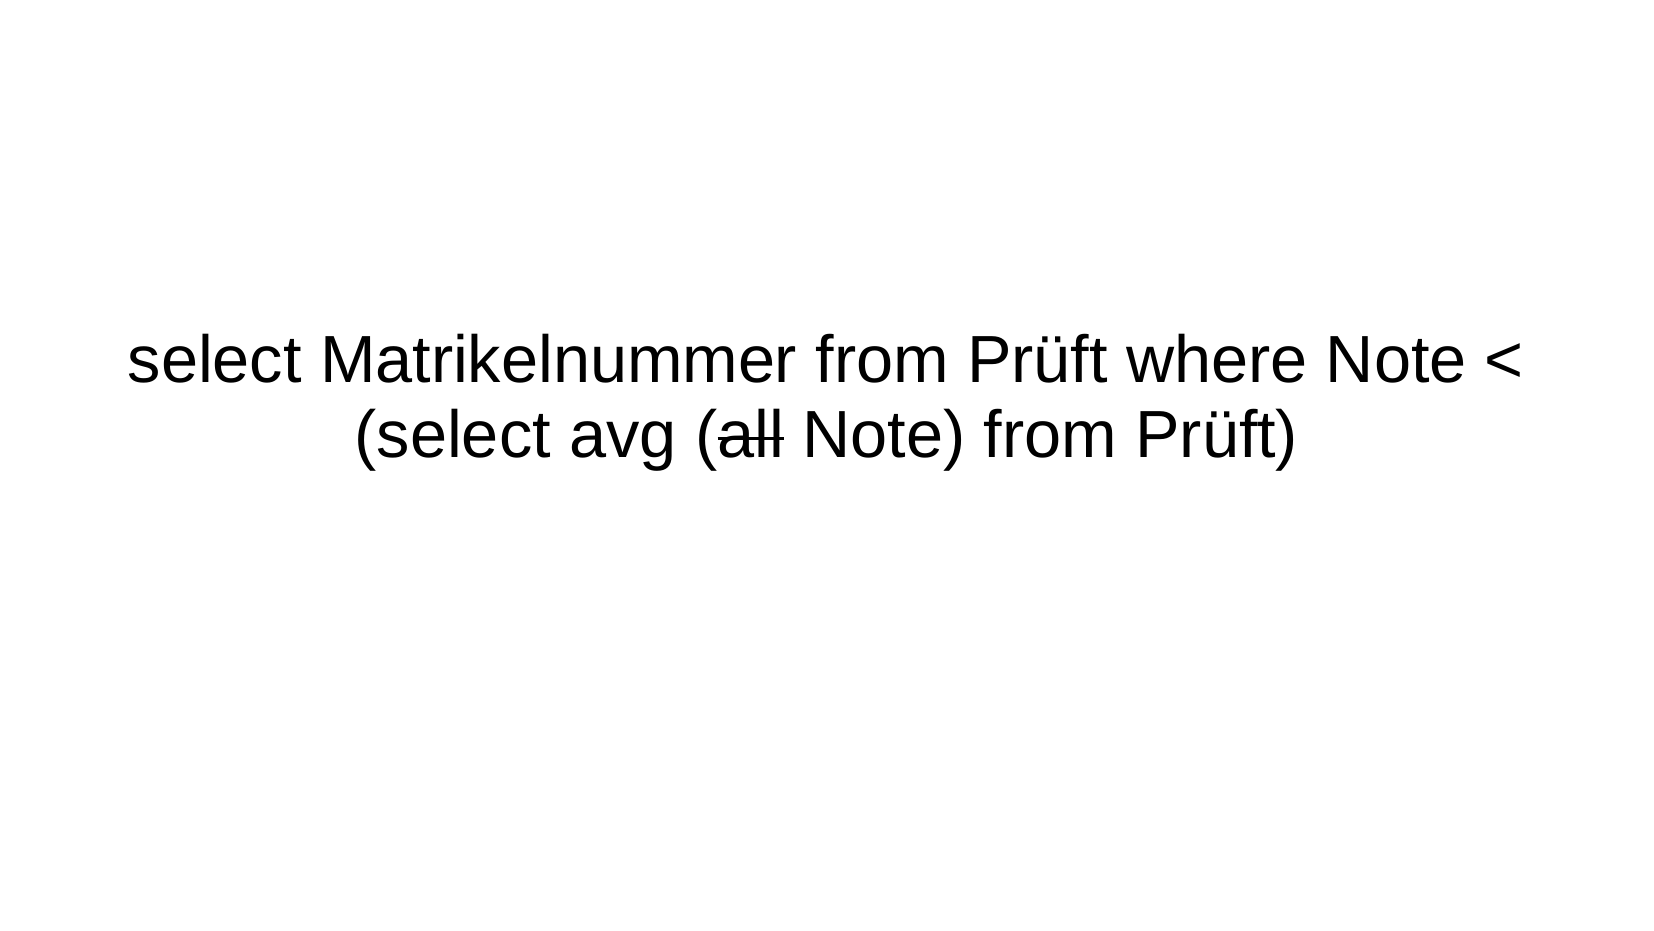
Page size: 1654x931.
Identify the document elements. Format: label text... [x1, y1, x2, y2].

subtitle select Matrikelnummer from Prüft where Note < (select avg (all Note) from Prüft) [82, 37, 1571, 757]
